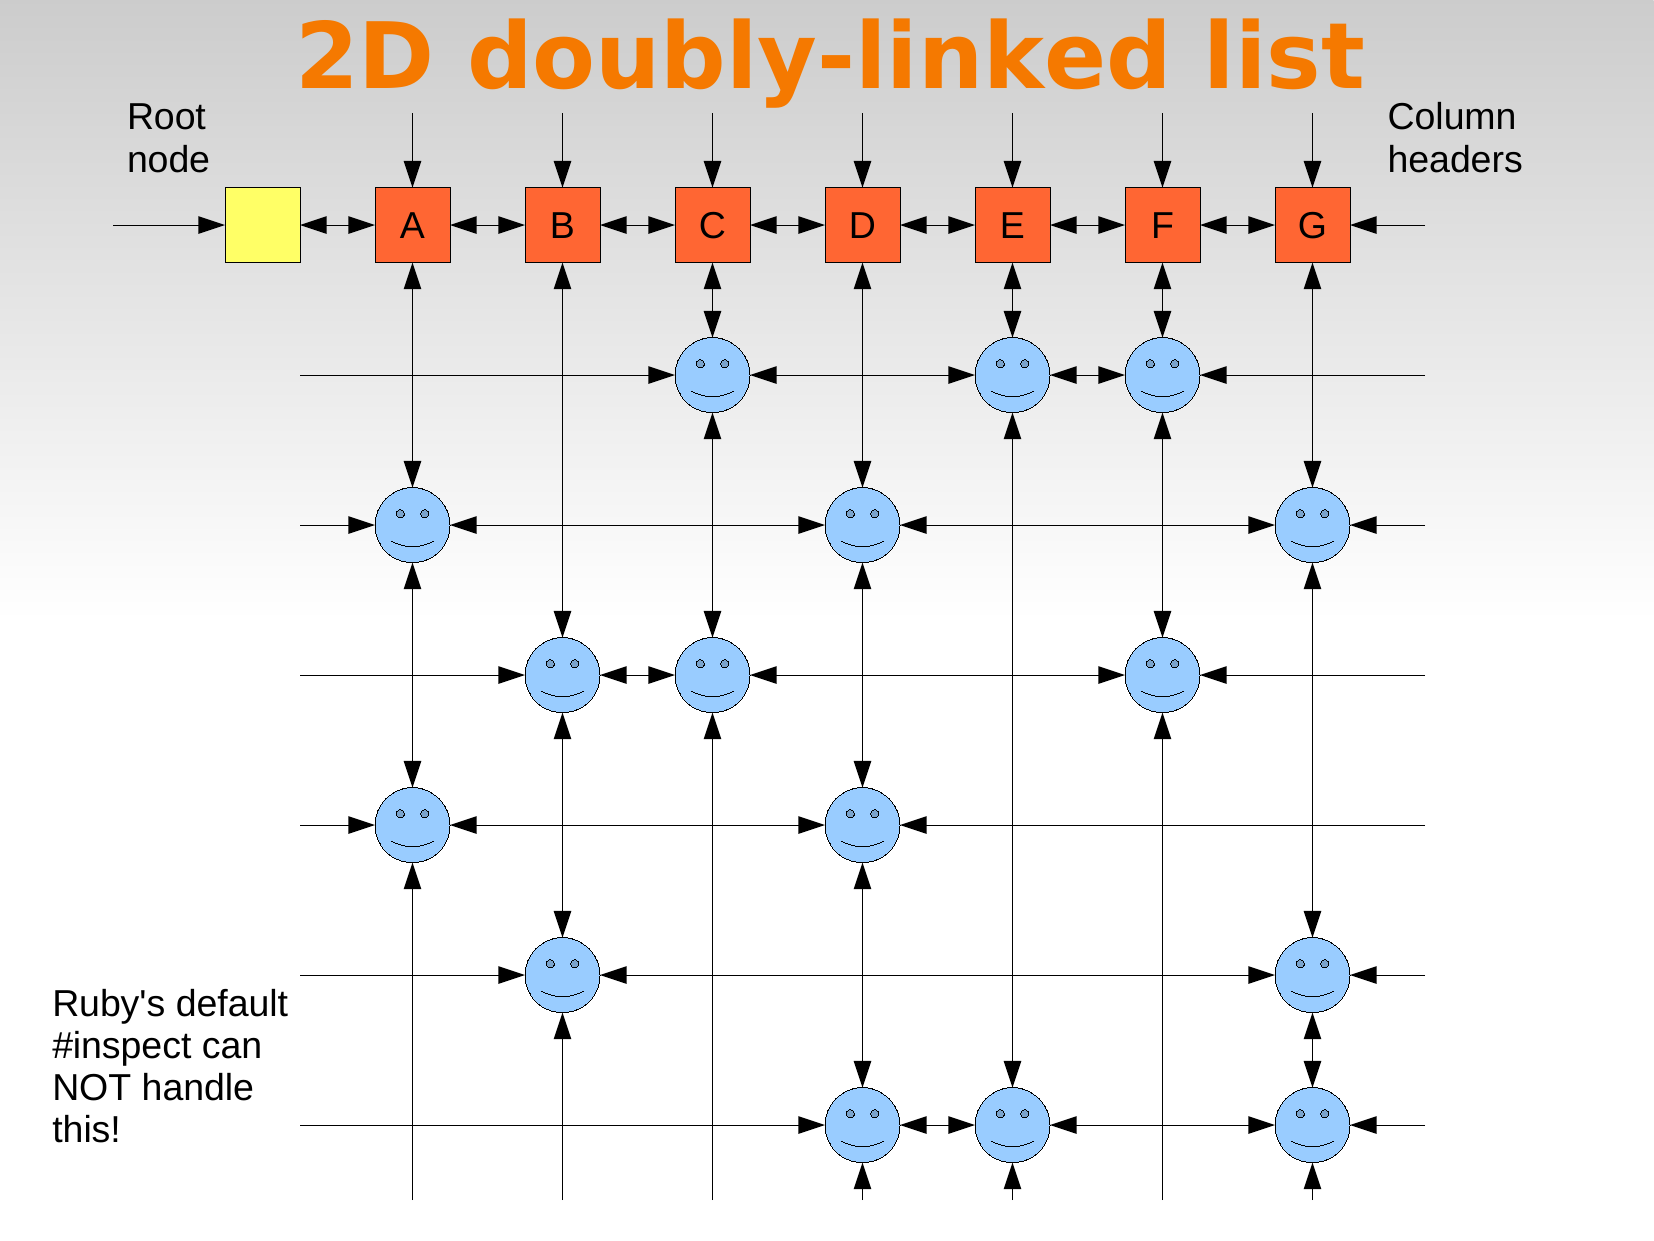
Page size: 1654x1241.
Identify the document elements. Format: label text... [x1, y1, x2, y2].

text_box [375, 487, 450, 563]
text_box Root node [112, 88, 226, 188]
title 2D doubly-linked list [86, 0, 1576, 113]
text_box [825, 787, 900, 863]
text_box E [975, 187, 1051, 263]
text_box [375, 787, 450, 863]
text_box [825, 1087, 900, 1163]
text_box [1125, 637, 1200, 713]
text_box [225, 187, 301, 263]
text_box [675, 637, 751, 713]
text_box [1125, 337, 1200, 413]
text_box C [675, 187, 751, 263]
text_box [1275, 937, 1350, 1013]
text_box [975, 1087, 1050, 1163]
text_box Column headers [1372, 88, 1538, 188]
text_box [1275, 1087, 1351, 1163]
text_box [825, 487, 900, 563]
text_box F [1125, 187, 1201, 263]
text_box D [825, 187, 901, 263]
text_box [975, 337, 1050, 413]
text_box [675, 337, 750, 413]
text_box B [525, 187, 601, 263]
text_box G [1275, 187, 1351, 263]
text_box A [375, 187, 451, 263]
text_box Ruby's default #inspect can NOT handle this! [37, 975, 304, 1168]
text_box [1275, 487, 1350, 563]
text_box [525, 937, 600, 1013]
text_box [525, 637, 600, 713]
